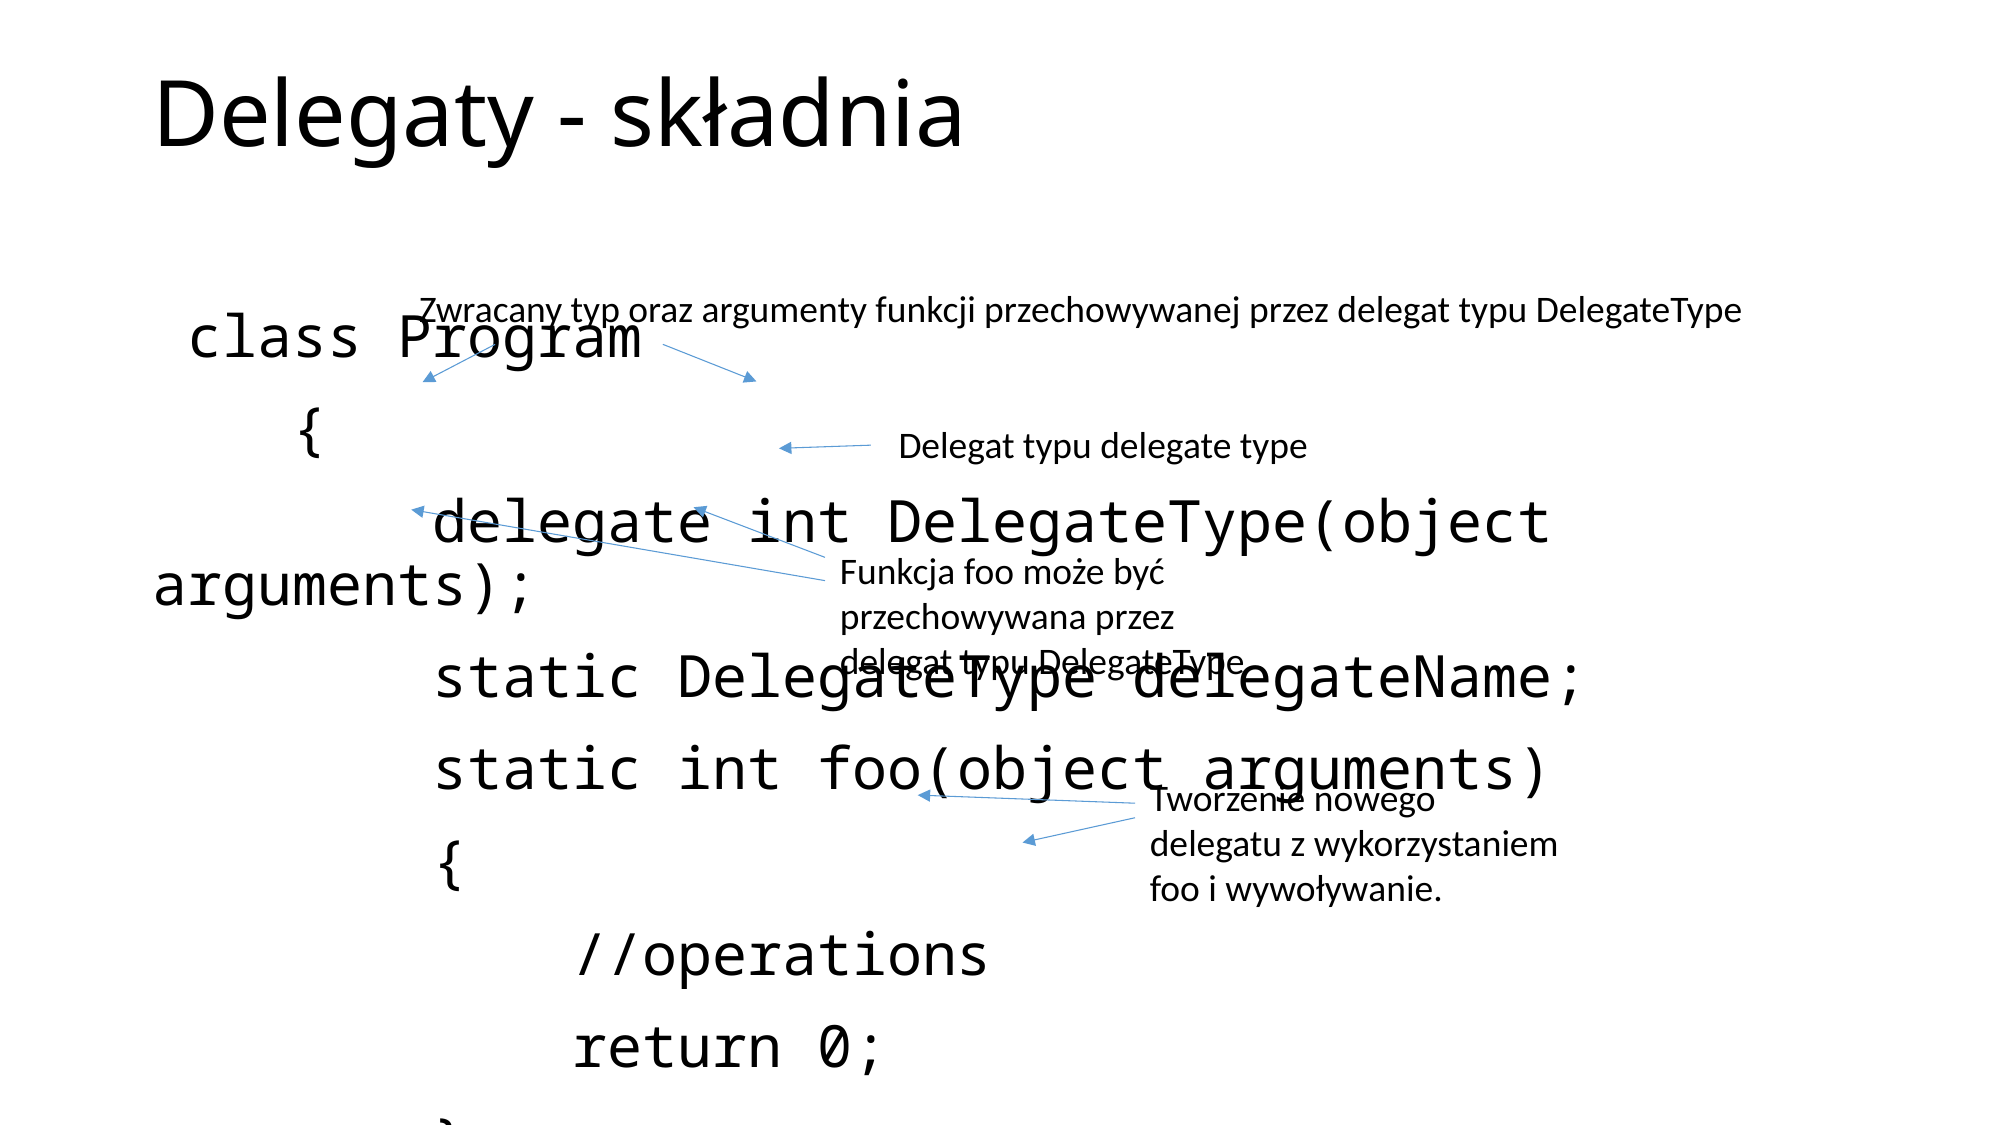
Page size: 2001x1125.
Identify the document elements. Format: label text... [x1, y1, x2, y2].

text_box Tworzenie nowego delegatu z wykorzystaniem foo i wywoływanie. [1135, 766, 1585, 917]
text_box Delegat typu delegate type [883, 413, 1474, 474]
title Delegaty - składnia [137, 59, 1863, 278]
text_box Zwracany typ oraz argumenty funkcji przechowywanej przez delegat typu DelegateType [404, 277, 1759, 338]
text_box Funkcja foo może być przechowywana przez delegat typu DelegateType [824, 539, 1275, 690]
list class Program { delegate int DelegateType(object arguments); static DelegateType delegateName; static int foo(object arguments) { //operations return 0; } static void Main(string[] args) { delegateName = new DelegateType(foo); int result = delegateName.Invoke("argument"); } } [137, 299, 1863, 1014]
